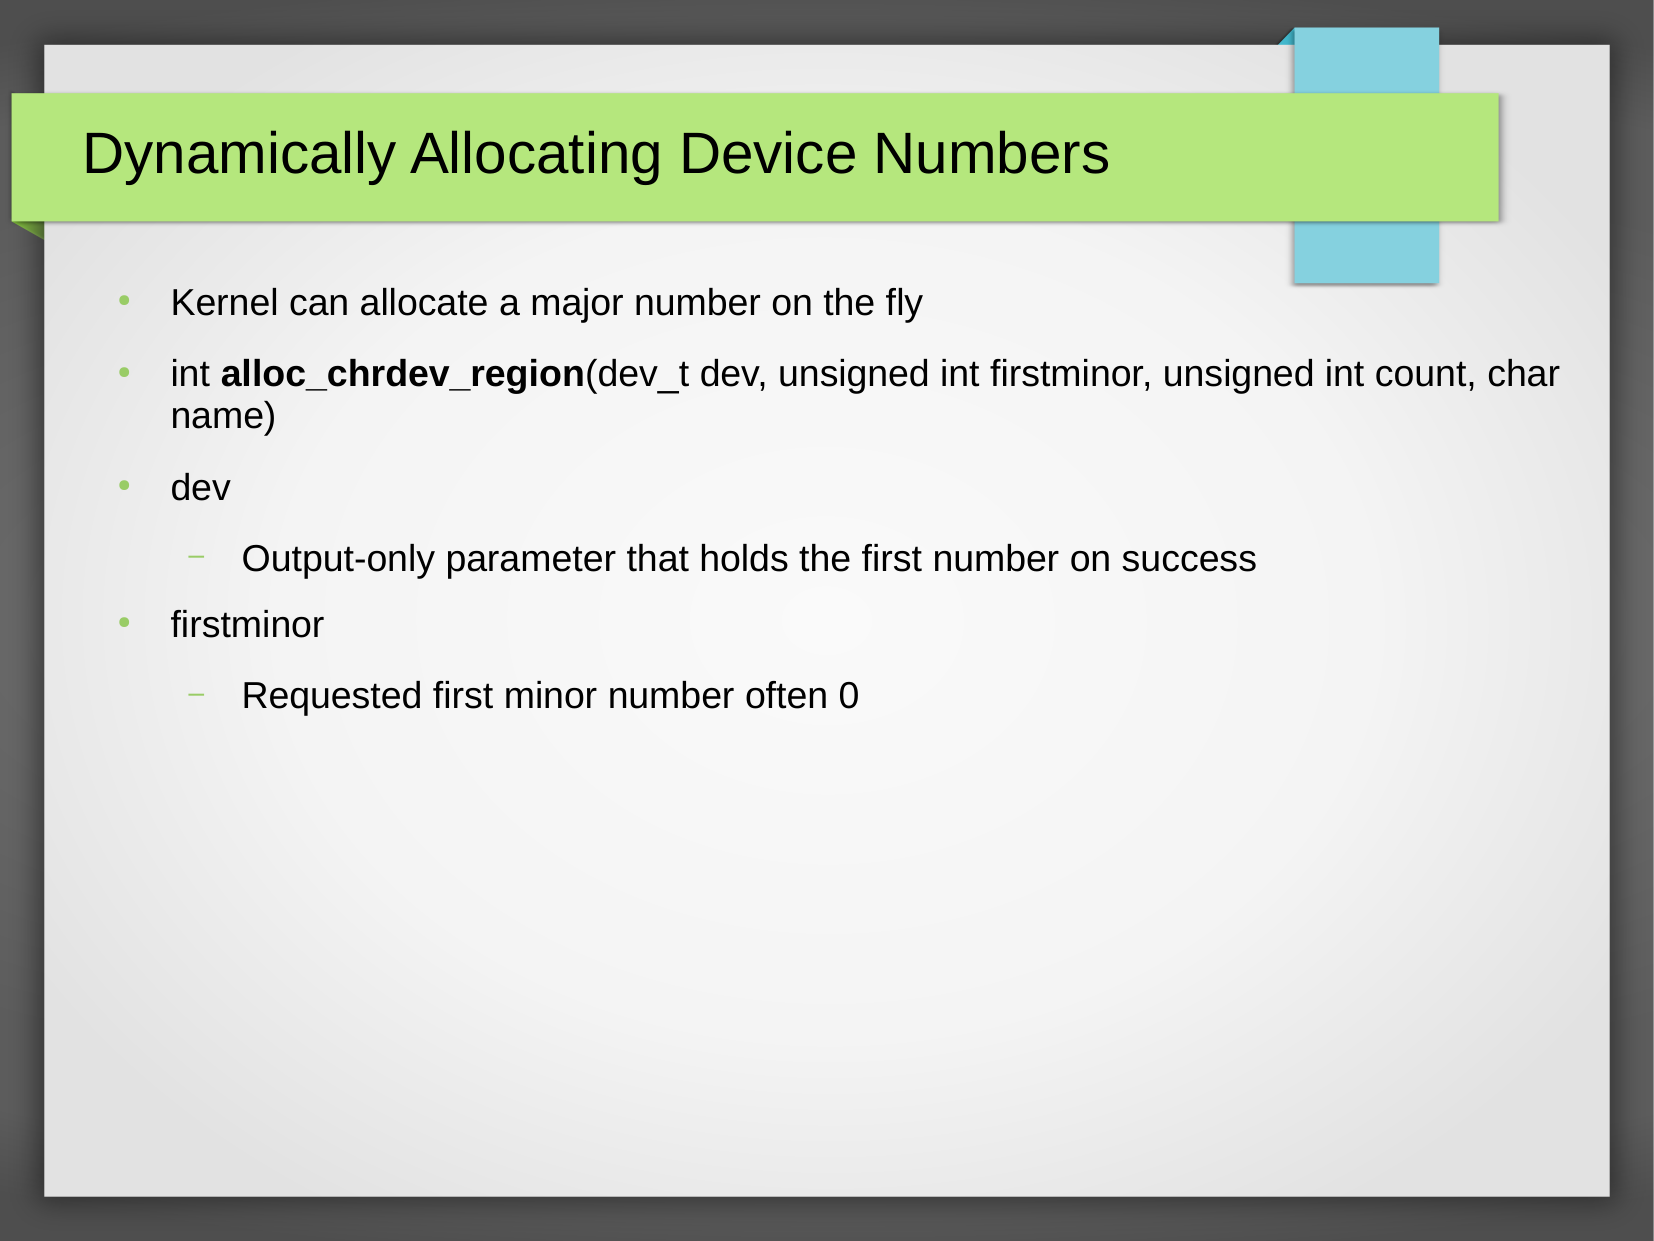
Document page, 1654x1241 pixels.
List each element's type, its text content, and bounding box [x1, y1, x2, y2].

title Dynamically Allocating Device Numbers [82, 94, 1264, 213]
list Kernel can allocate a major number on the fly int alloc_chrdev_region(dev_t dev, unsigned int firstminor, unsigned int count, char name) dev Output-only parameter that holds the first number on success firstminor Requested first minor number often 0 [99, 280, 1589, 1001]
picture [0, 0, 1654, 1241]
